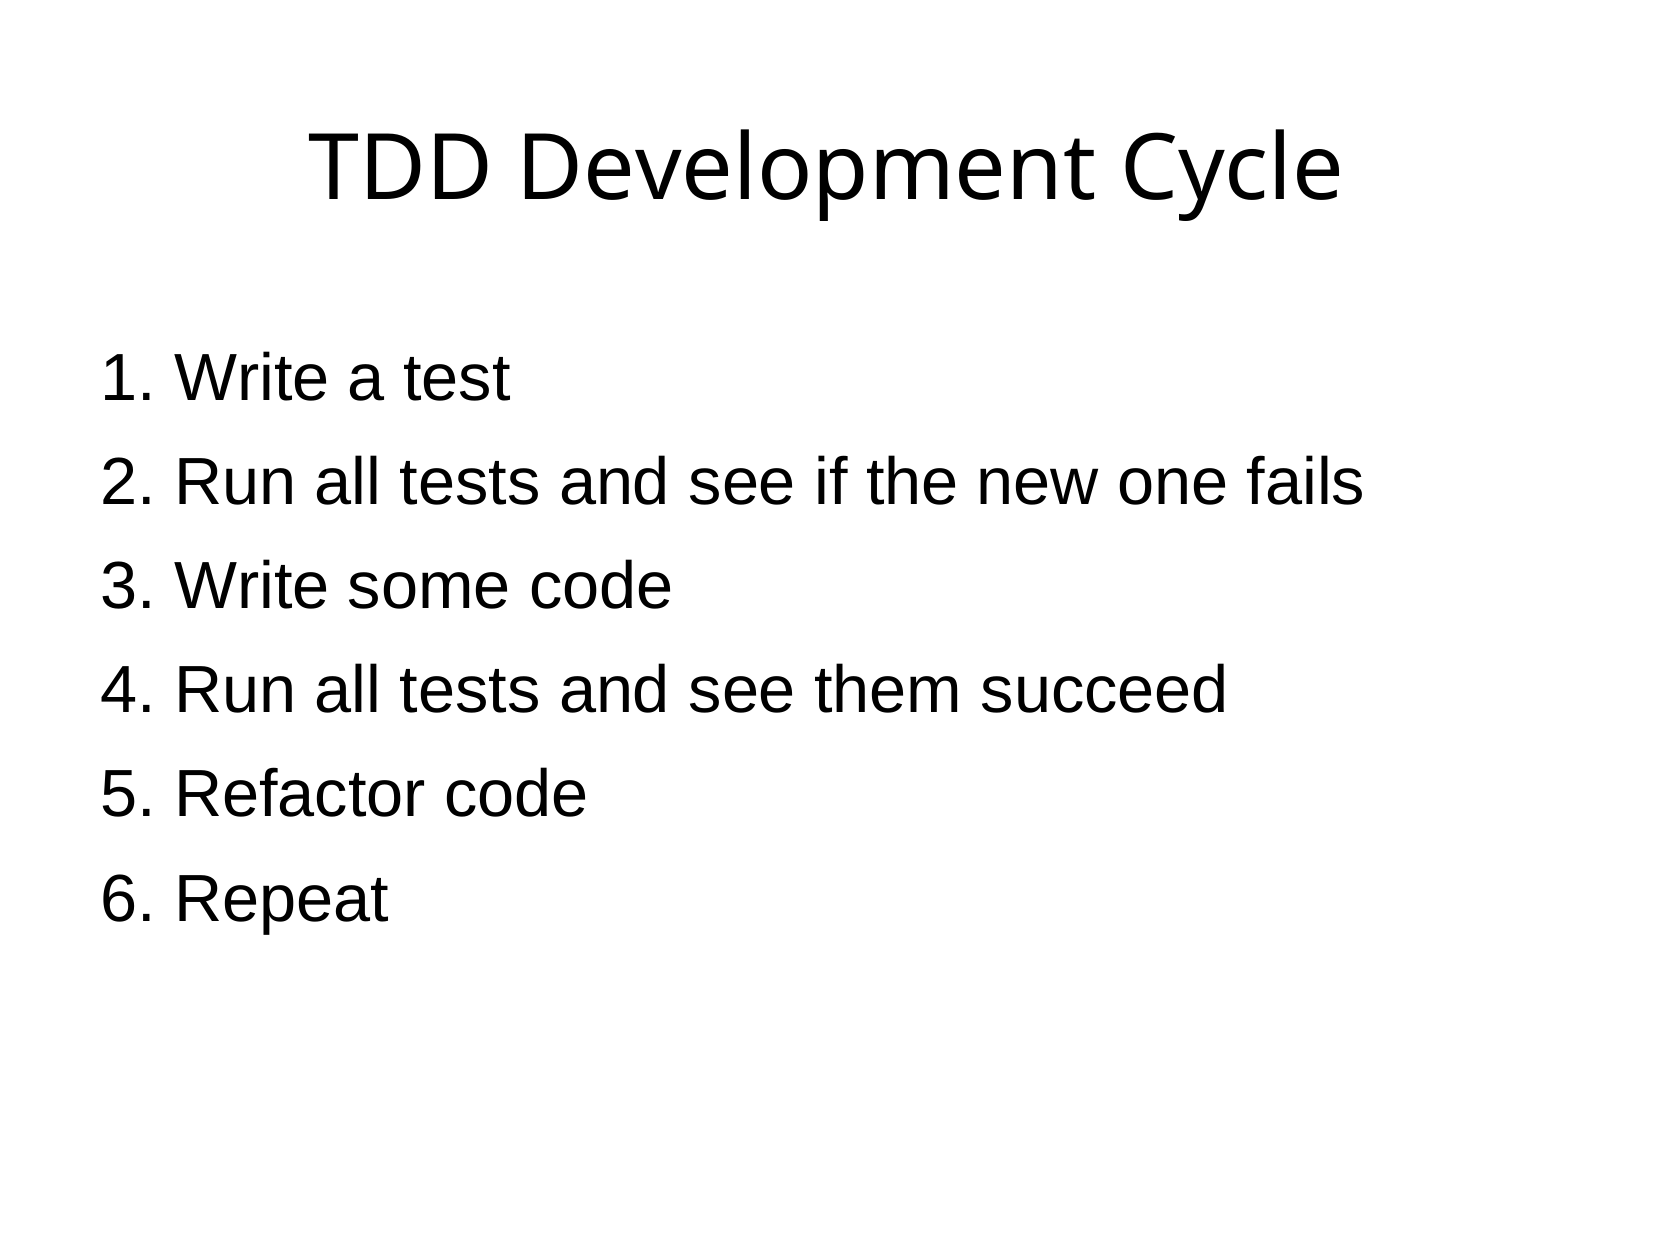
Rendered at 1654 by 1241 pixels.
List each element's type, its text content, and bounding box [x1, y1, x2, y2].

title TDD Development Cycle [82, 49, 1571, 257]
list Write a test Run all tests and see if the new one fails Write some code Run all tests and see them succeed Refactor code Repeat [82, 336, 1571, 1109]
